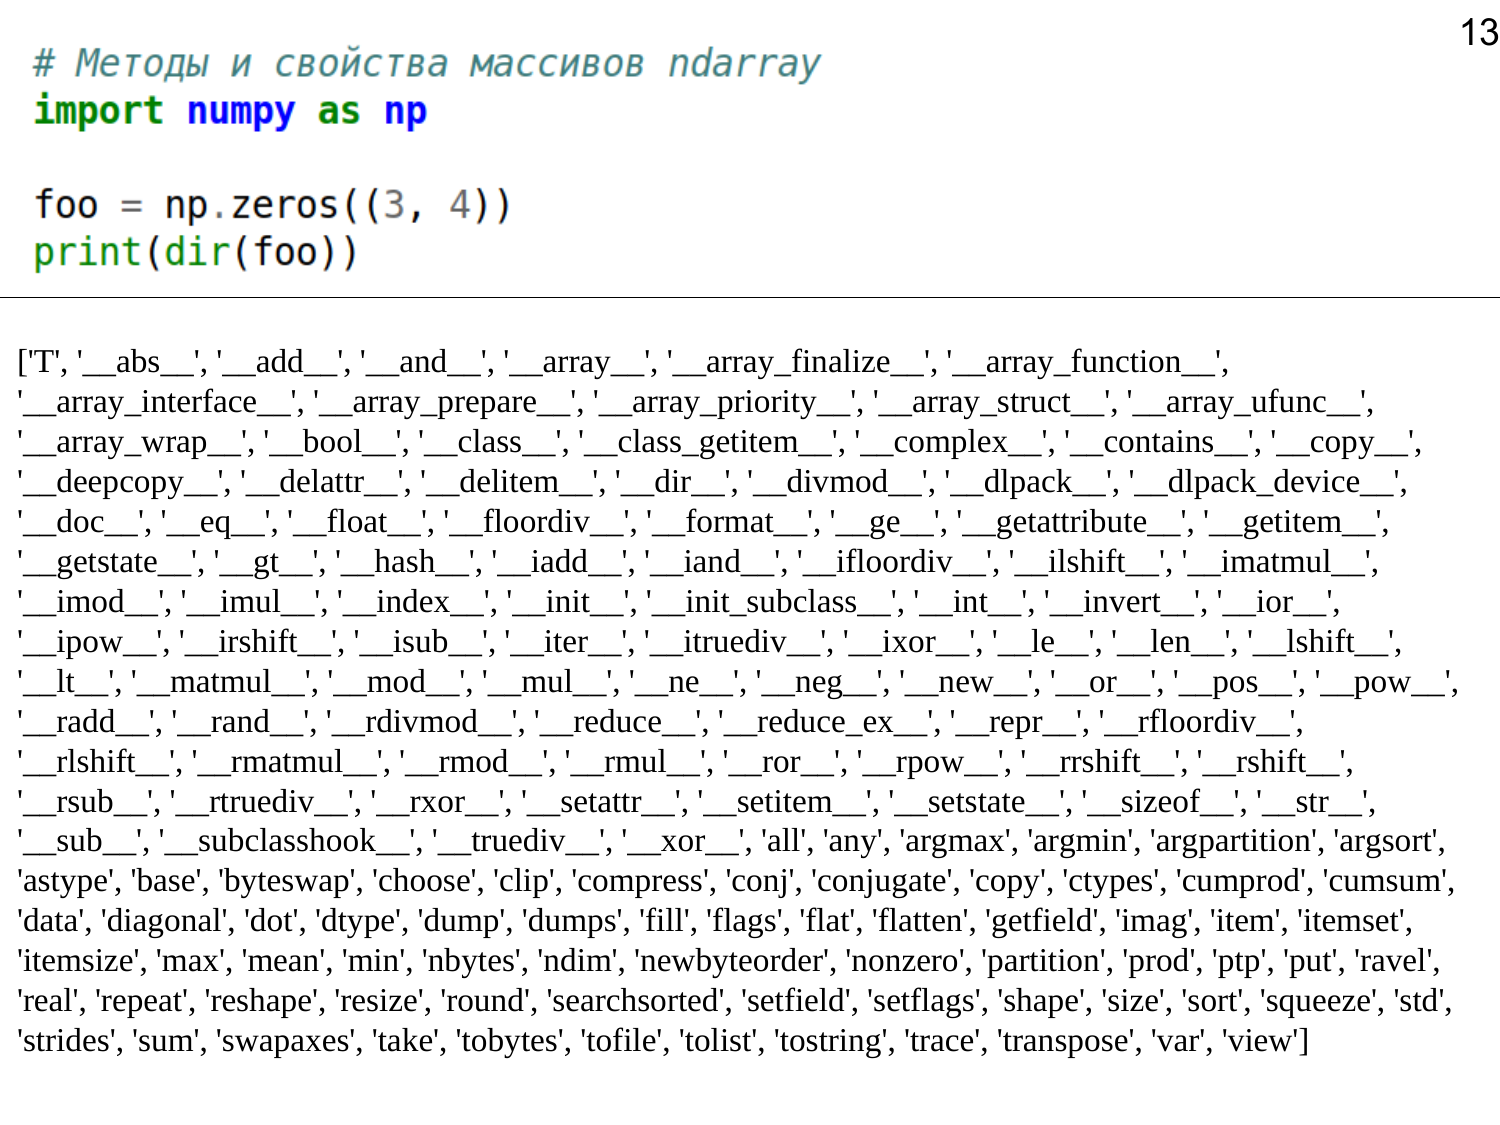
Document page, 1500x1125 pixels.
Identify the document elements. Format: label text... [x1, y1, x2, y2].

text_box ['T', '__abs__', '__add__', '__and__', '__array__', '__array_finalize__', '__array_function__', '__array_interface__', '__array_prepare__', '__array_priority__', '__array_struct__', '__array_ufunc__', '__array_wrap__', '__bool__', '__class__', '__class_getitem__', '__complex__', '__contains__', '__copy__', '__deepcopy__', '__delattr__', '__delitem__', '__dir__', '__divmod__', '__dlpack__', '__dlpack_device__', '__doc__', '__eq__', '__float__', '__floordiv__', '__format__', '__ge__', '__getattribute__', '__getitem__', '__getstate__', '__gt__', '__hash__', '__iadd__', '__iand__', '__ifloordiv__', '__ilshift__', '__imatmul__', '__imod__', '__imul__', '__index__', '__init__', '__init_subclass__', '__int__', '__invert__', '__ior__', '__ipow__', '__irshift__', '__isub__', '__iter__', '__itruediv__', '__ixor__', '__le__', '__len__', '__lshift__', '__lt__', '__matmul__', '__mod__', '__mul__', '__ne__', '__neg__', '__new__', '__or__', '__pos__', '__pow__', '__radd__', '__rand__', '__rdivmod__', '__reduce__', '__reduce_ex__', '__repr__', '__rfloordiv__', '__rlshift__', '__rmatmul__', '__rmod__', '__rmul__', '__ror__', '__rpow__', '__rrshift__', '__rshift__', '__rsub__', '__rtruediv__', '__rxor__', '__setattr__', '__setitem__', '__setstate__', '__sizeof__', '__str__', '__sub__', '__subclasshook__', '__truediv__', '__xor__', 'all', 'any', 'argmax', 'argmin', 'argpartition', 'argsort', 'astype', 'base', 'byteswap', 'choose', 'clip', 'compress', 'conj', 'conjugate', 'copy', 'ctypes', 'cumprod', 'cumsum', 'data', 'diagonal', 'dot', 'dtype', 'dump', 'dumps', 'fill', 'flags', 'flat', 'flatten', 'getfield', 'imag', 'item', 'itemset', 'itemsize', 'max', 'mean', 'min', 'nbytes', 'ndim', 'newbyteorder', 'nonzero', 'partition', 'prod', 'ptp', 'put', 'ravel', 'real', 'repeat', 'reshape', 'resize', 'round', 'searchsorted', 'setfield', 'setflags', 'shape', 'size', 'sort', 'squeeze', 'std', 'strides', 'sum', 'swapaxes', 'take', 'tobytes', 'tofile', 'tolist', 'tostring', 'trace', 'transpose', 'var', 'view'] [17, 332, 1482, 1109]
picture [22, 39, 837, 289]
